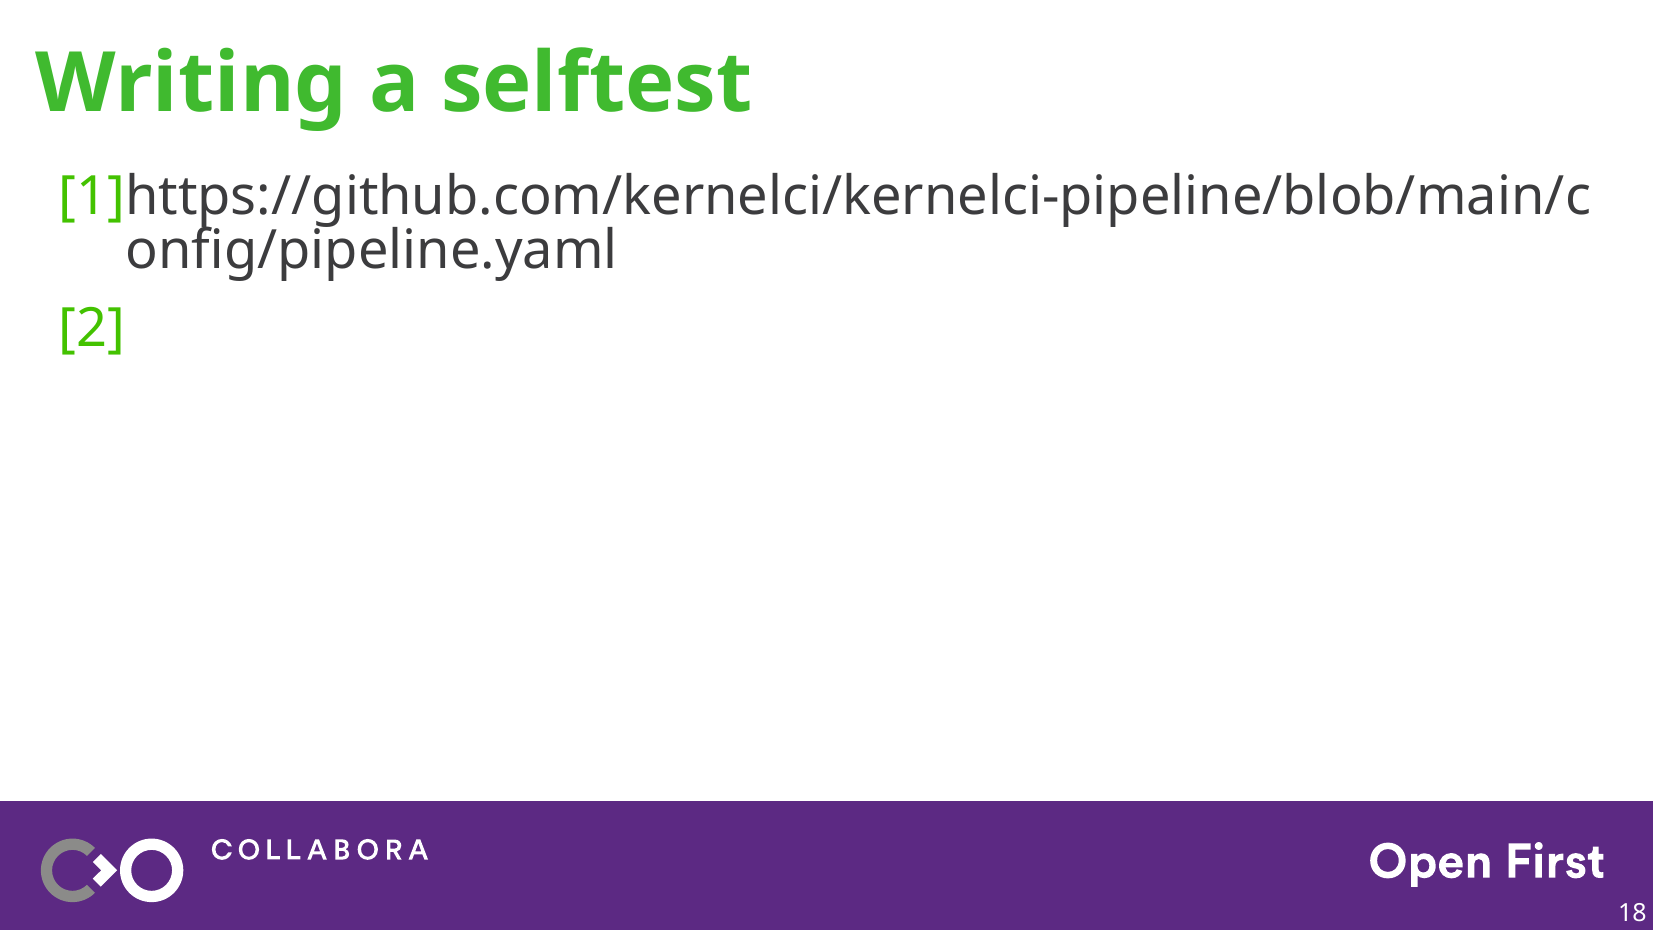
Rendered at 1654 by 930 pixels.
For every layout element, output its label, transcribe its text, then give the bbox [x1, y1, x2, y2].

list https://github.com/kernelci/kernelci-pipeline/blob/main/config/pipeline.yaml [41, 160, 1613, 804]
title Writing a selftest [35, 28, 1608, 192]
